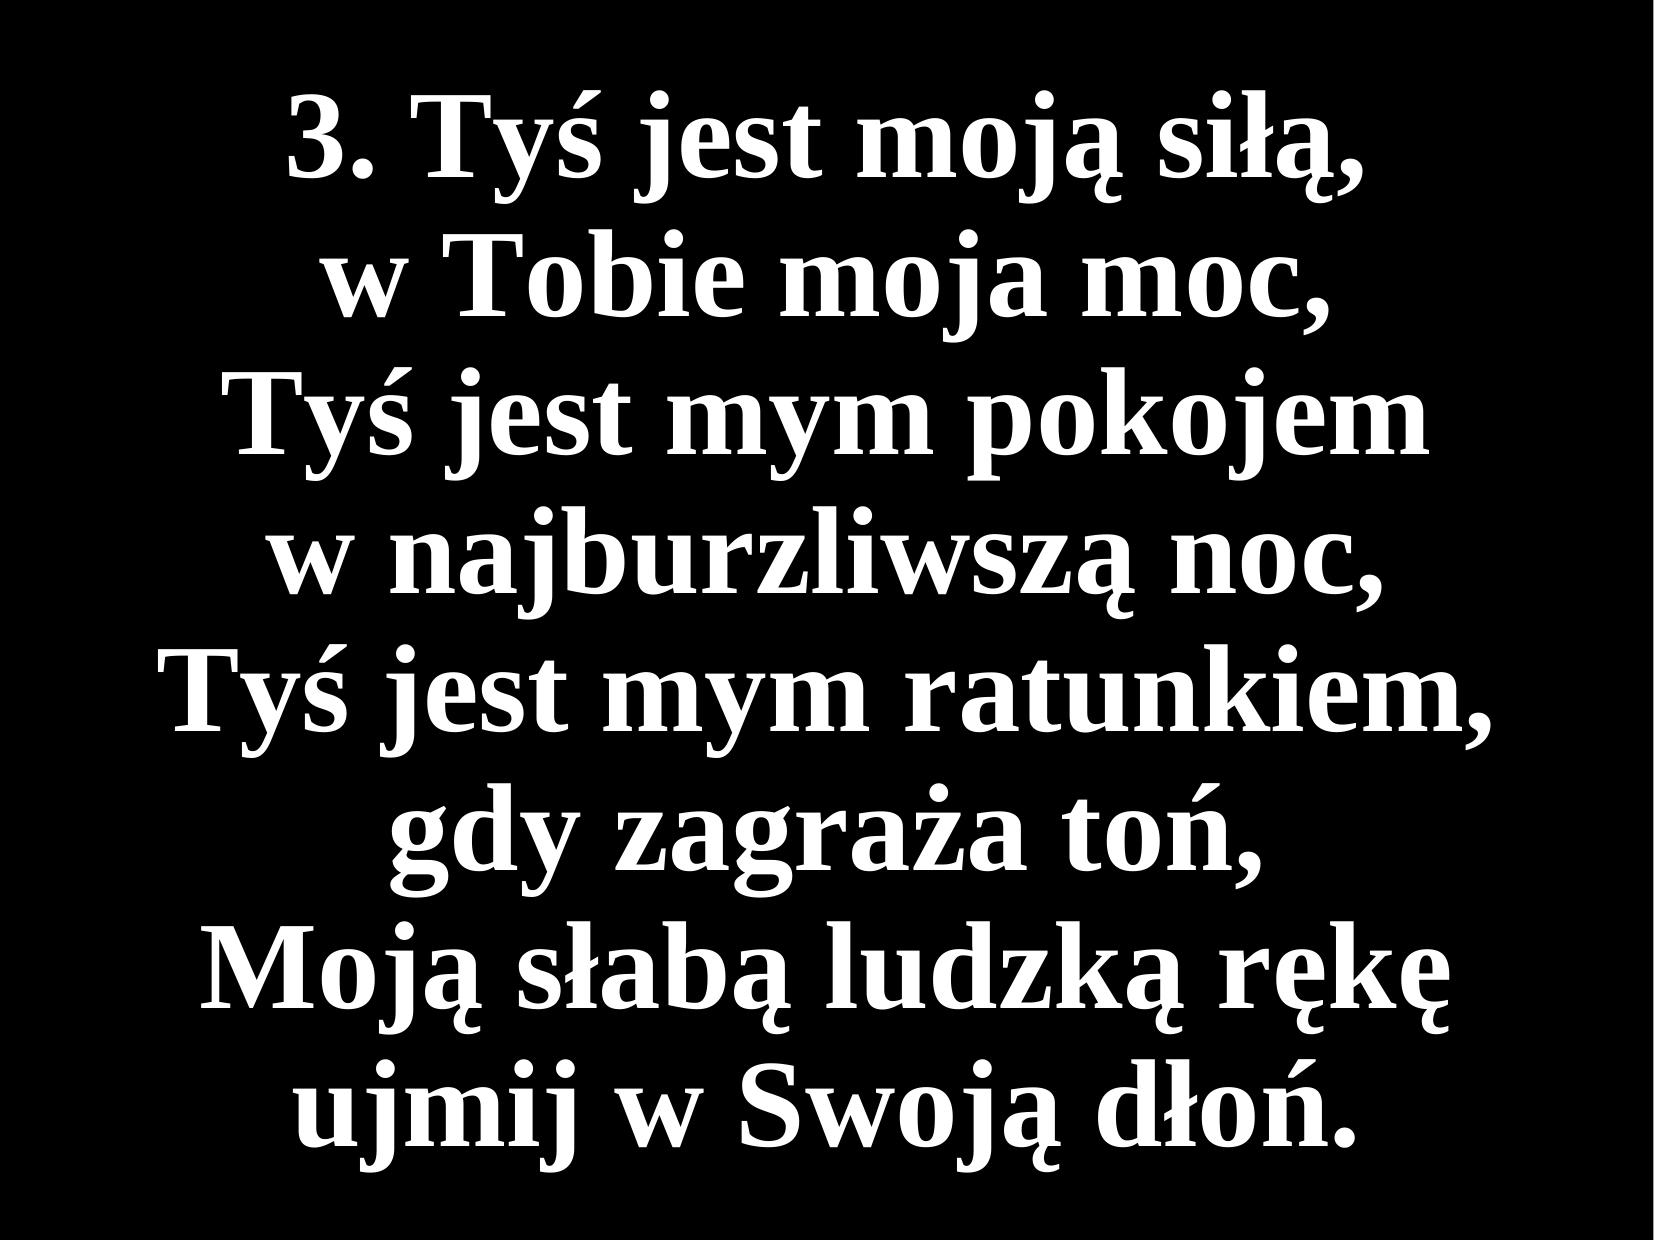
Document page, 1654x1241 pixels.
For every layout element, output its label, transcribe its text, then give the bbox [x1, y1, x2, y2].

title 3. Tyś jest moją siłą, w Tobie moja moc, Tyś jest mym pokojem w najburzliwszą noc, Tyś jest mym ratunkiem, gdy zagraża toń, Moją słabą ludzką rękę ujmij w Swoją dłoń. [0, 0, 1654, 1241]
